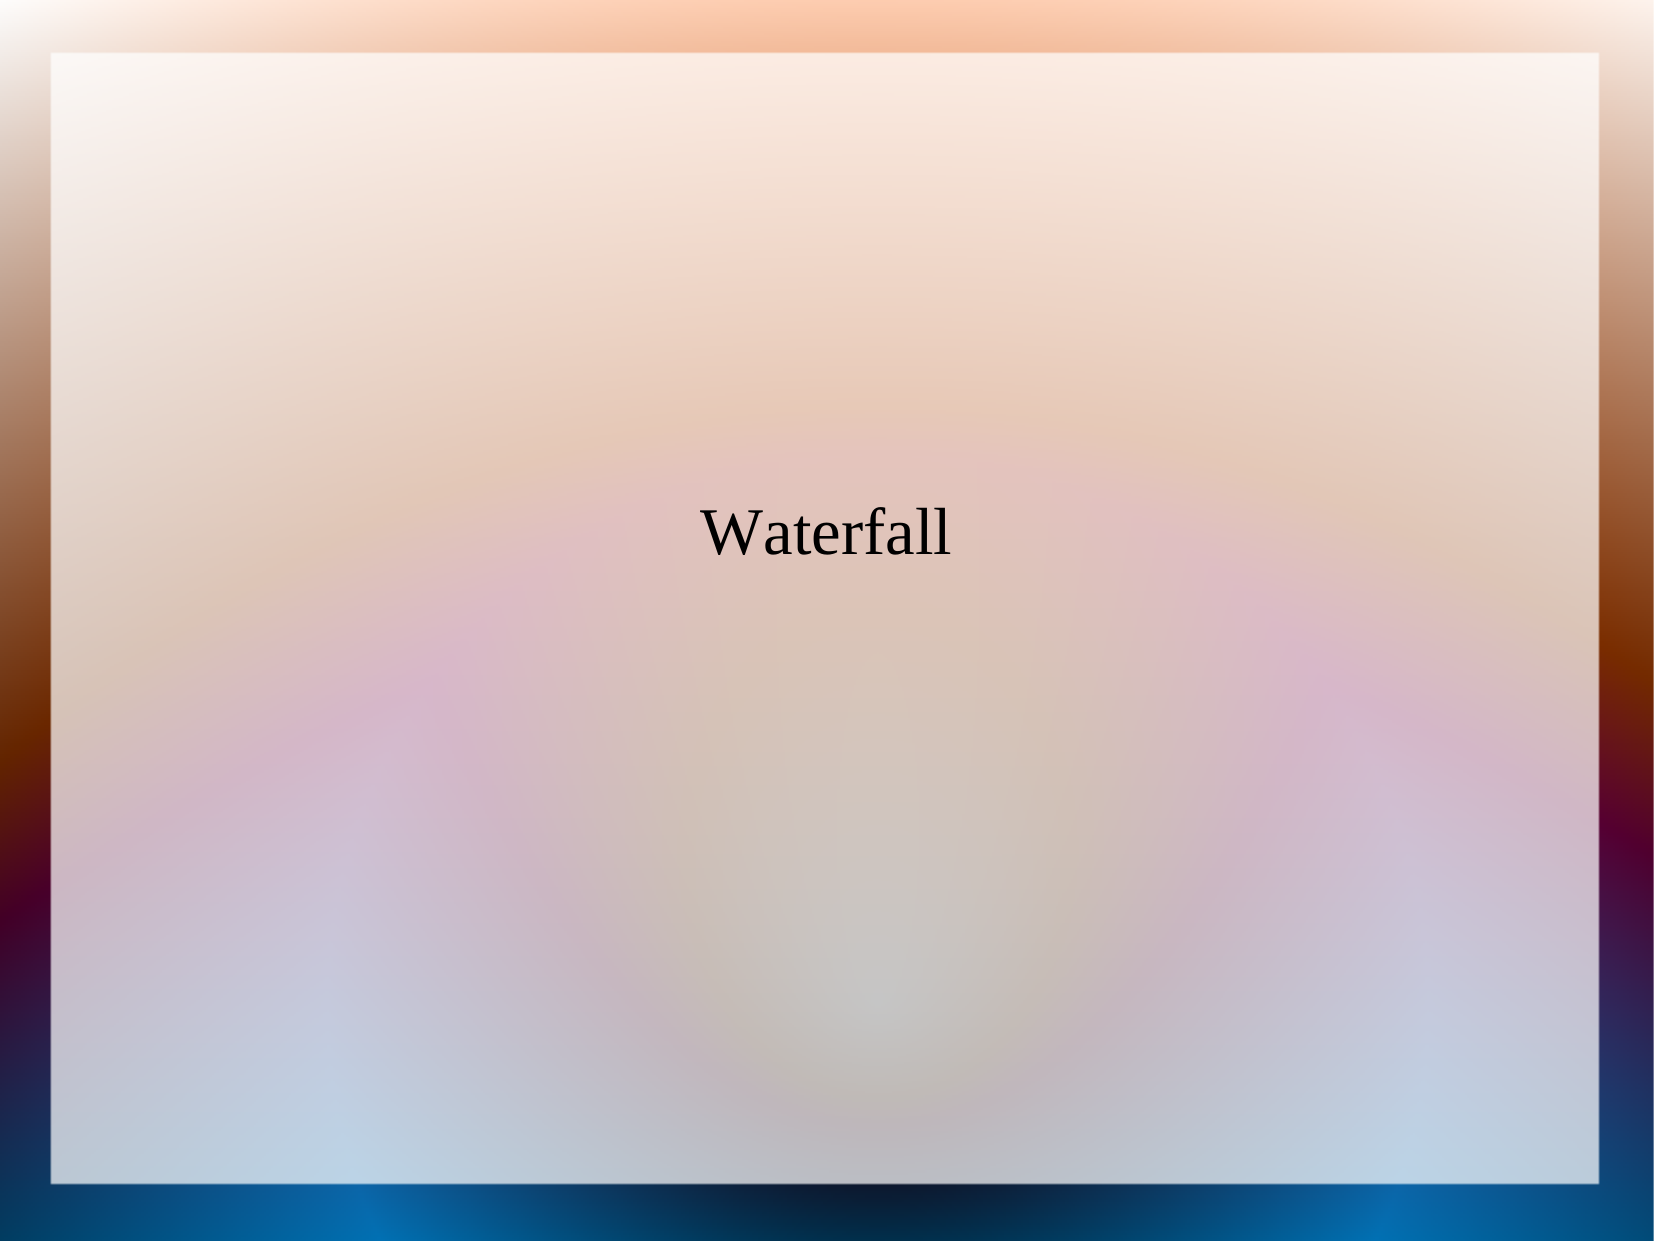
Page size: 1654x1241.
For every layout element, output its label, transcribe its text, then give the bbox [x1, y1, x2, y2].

subtitle Waterfall [82, 55, 1571, 1010]
picture [0, 0, 1654, 1241]
